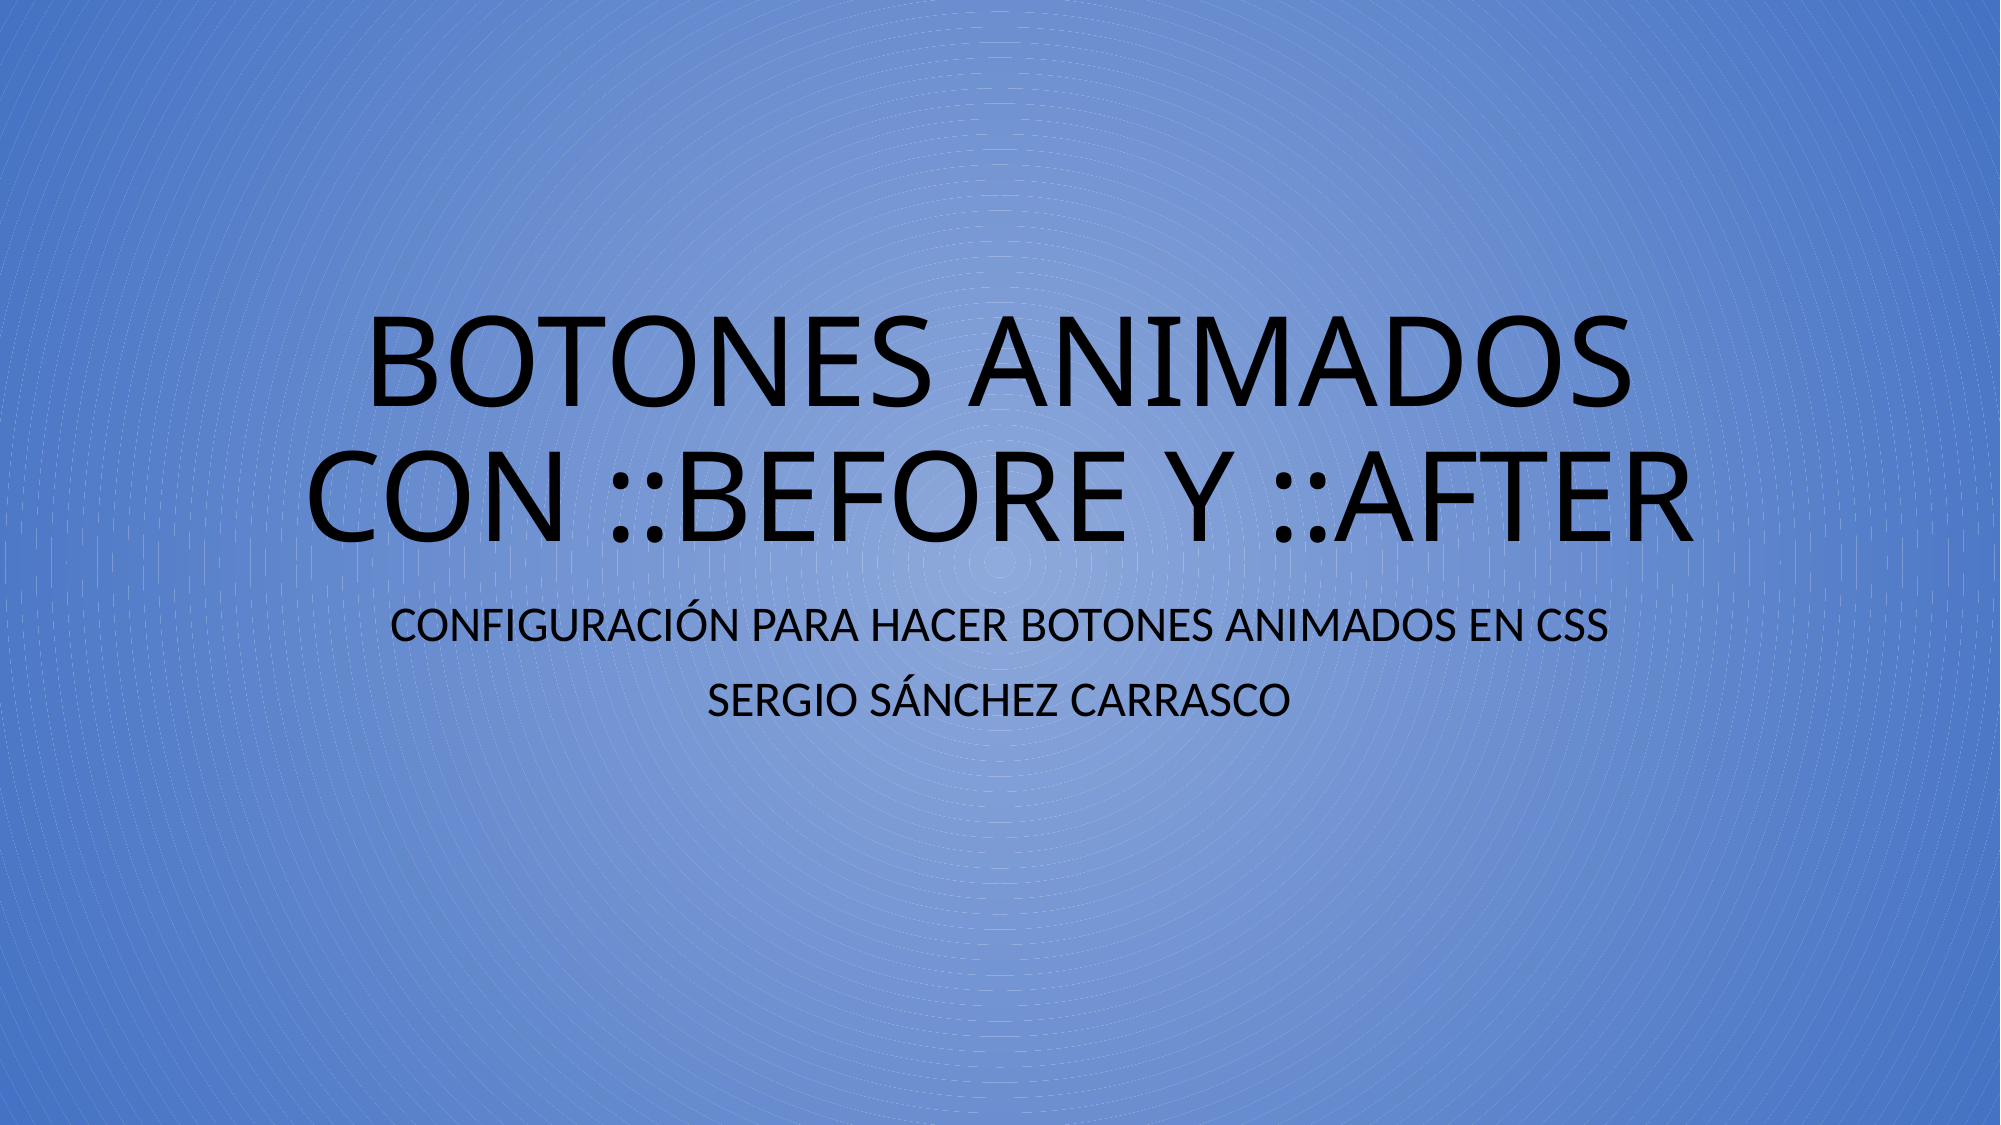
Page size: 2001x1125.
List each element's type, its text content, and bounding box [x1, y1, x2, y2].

subtitle CONFIGURACIÓN PARA HACER BOTONES ANIMADOS EN CSS SERGIO SÁNCHEZ CARRASCO [249, 590, 1750, 863]
title BOTONES ANIMADOS CON ::BEFORE Y ::AFTER [249, 184, 1750, 576]
